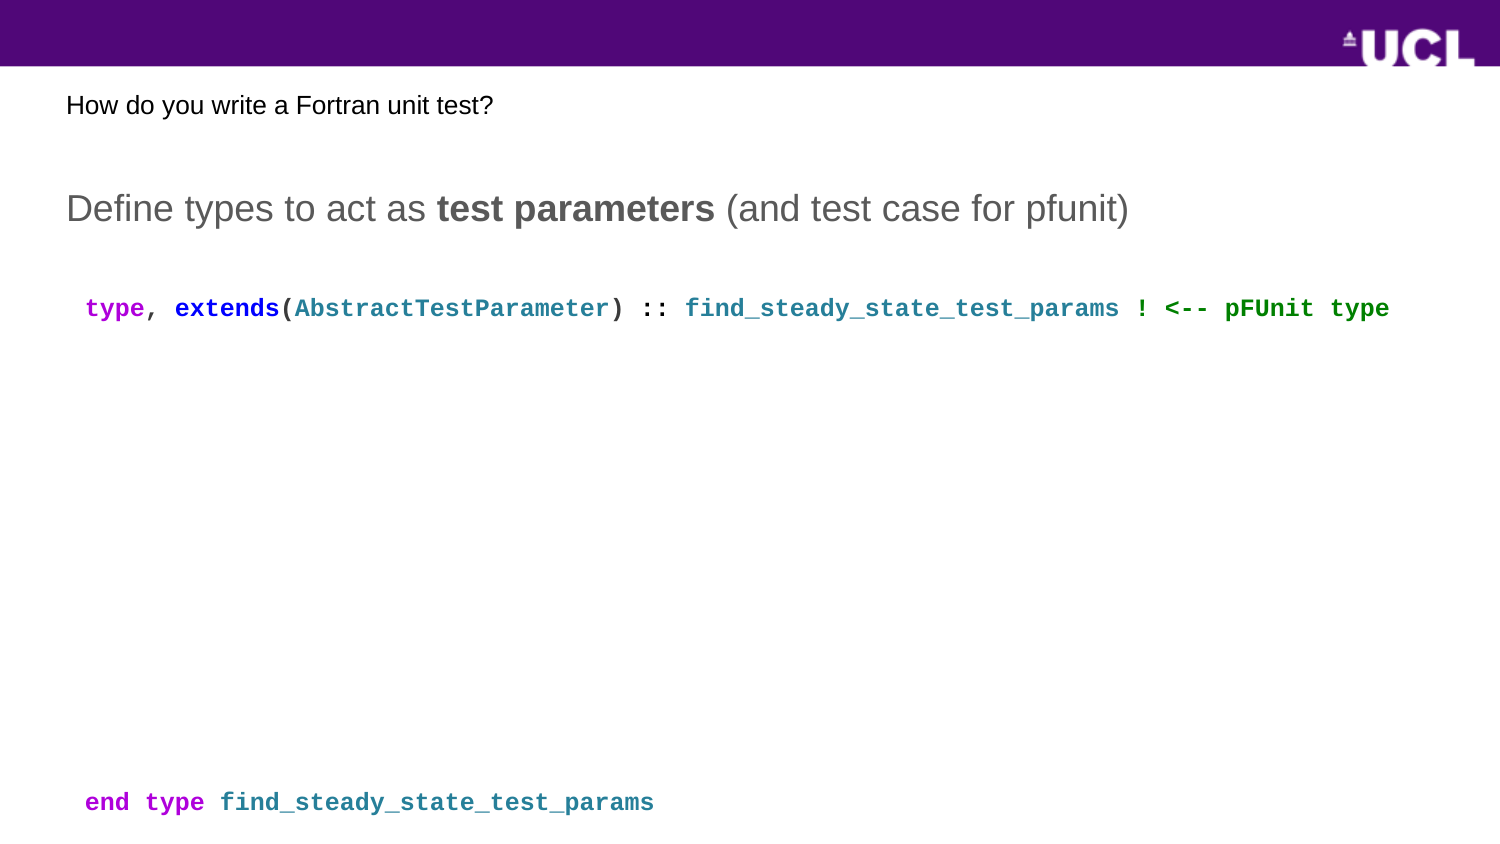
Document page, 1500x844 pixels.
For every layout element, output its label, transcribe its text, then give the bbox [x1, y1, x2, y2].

title How do you write a Fortran unit test? [51, 72, 1449, 162]
list Define types to act as test parameters (and test case for pfunit) [51, 162, 1449, 249]
text_box type, extends(AbstractTestParameter) :: find_steady_state_test_params ! <-- pFUnit type end type find_steady_state_test_params [69, 231, 1449, 815]
picture [0, 0, 1500, 844]
